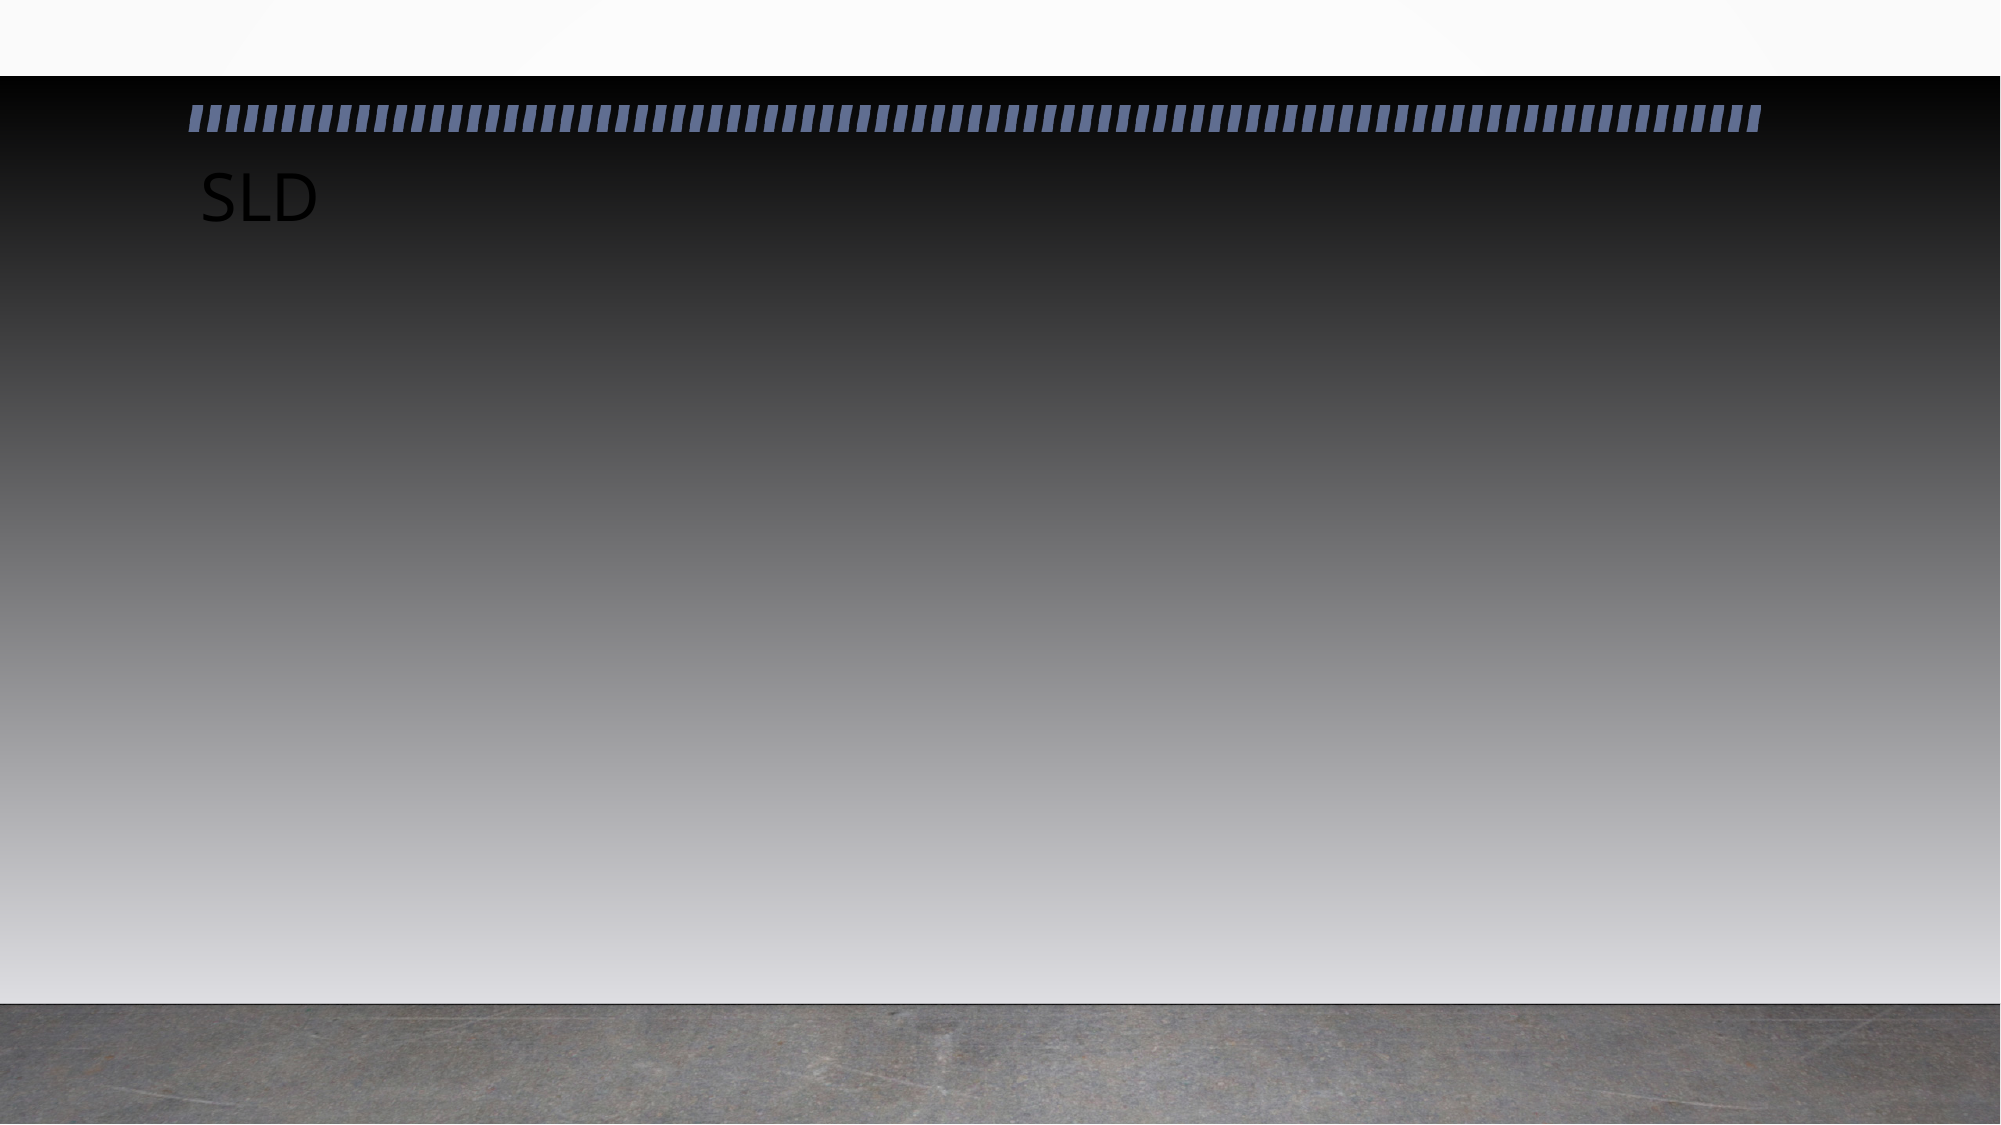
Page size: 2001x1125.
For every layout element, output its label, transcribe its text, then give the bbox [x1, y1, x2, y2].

title SLD [185, 156, 1761, 329]
